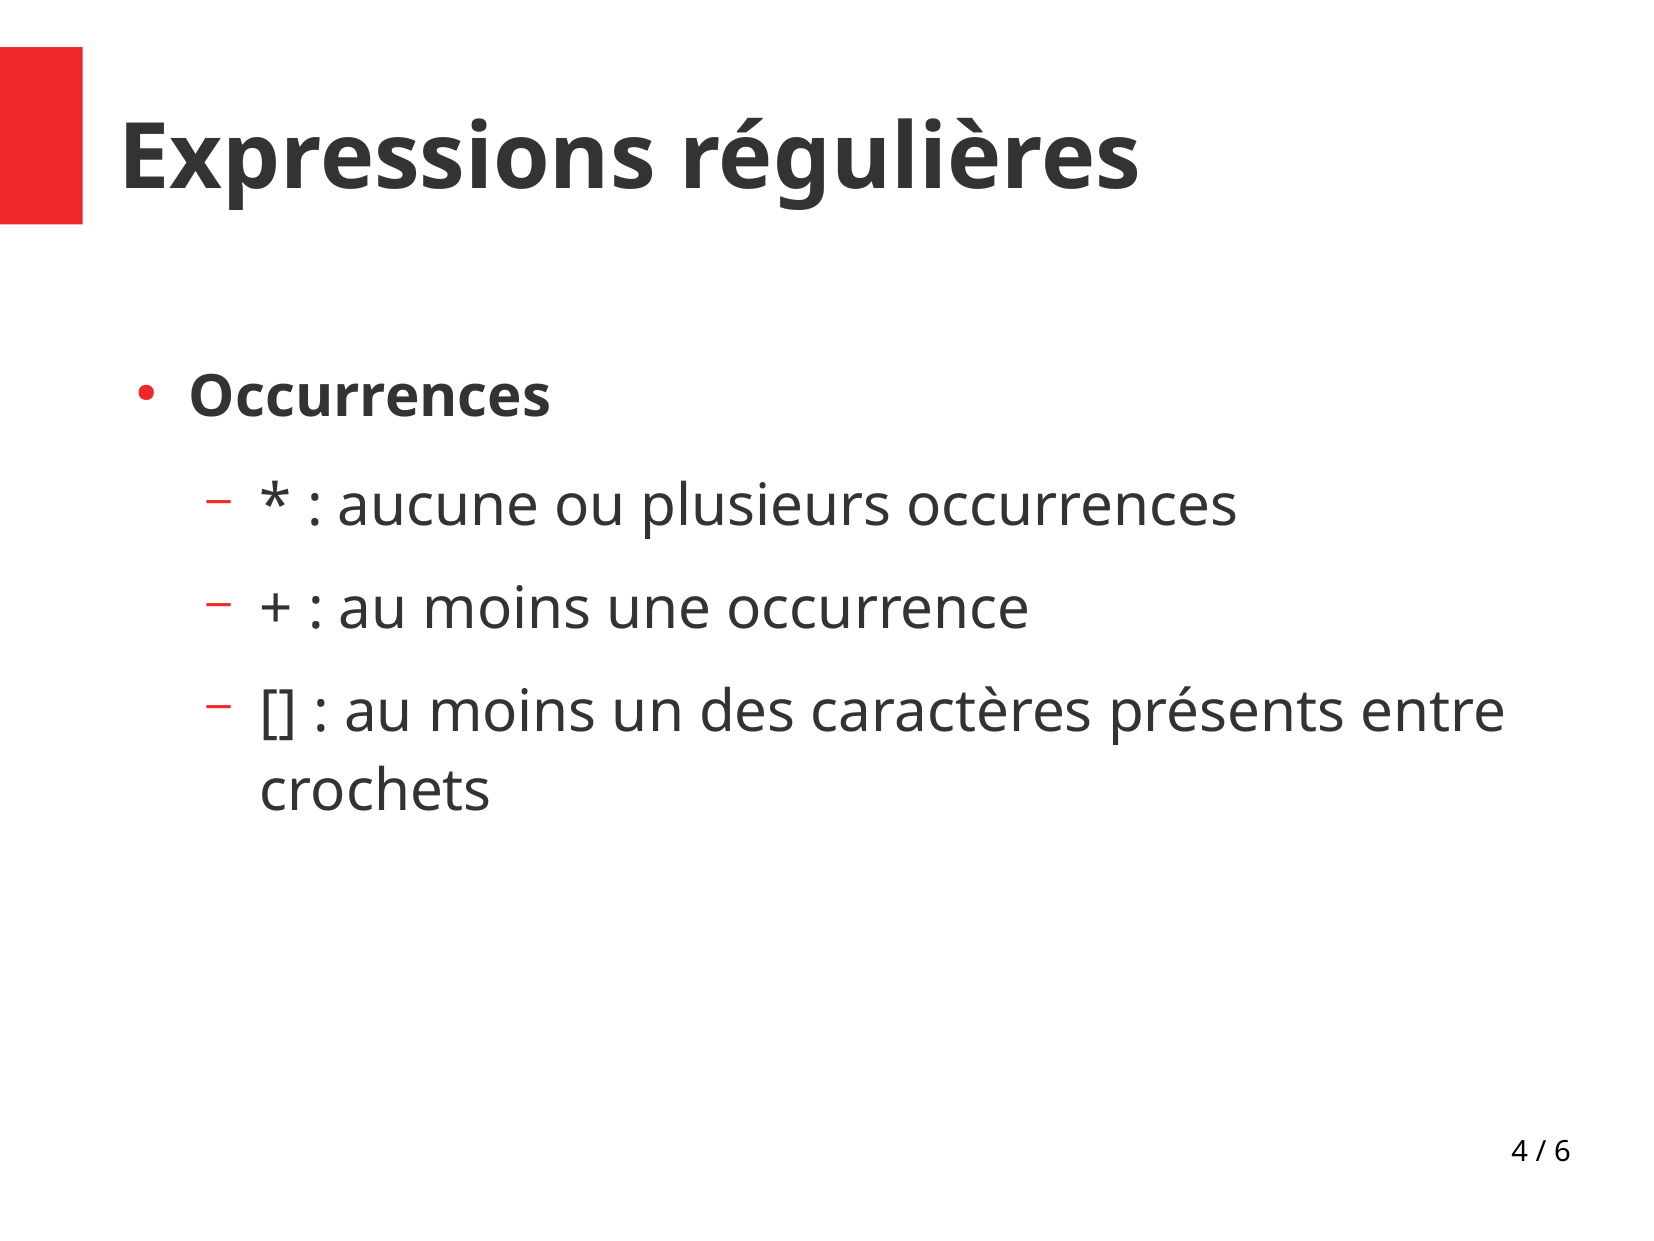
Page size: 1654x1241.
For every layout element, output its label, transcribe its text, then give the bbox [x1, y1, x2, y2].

list Occurrences * : aucune ou plusieurs occurrences + : au moins une occurrence [] : au moins un des caractères présents entre crochets [118, 354, 1536, 1074]
title Expressions régulières [118, 49, 1571, 257]
